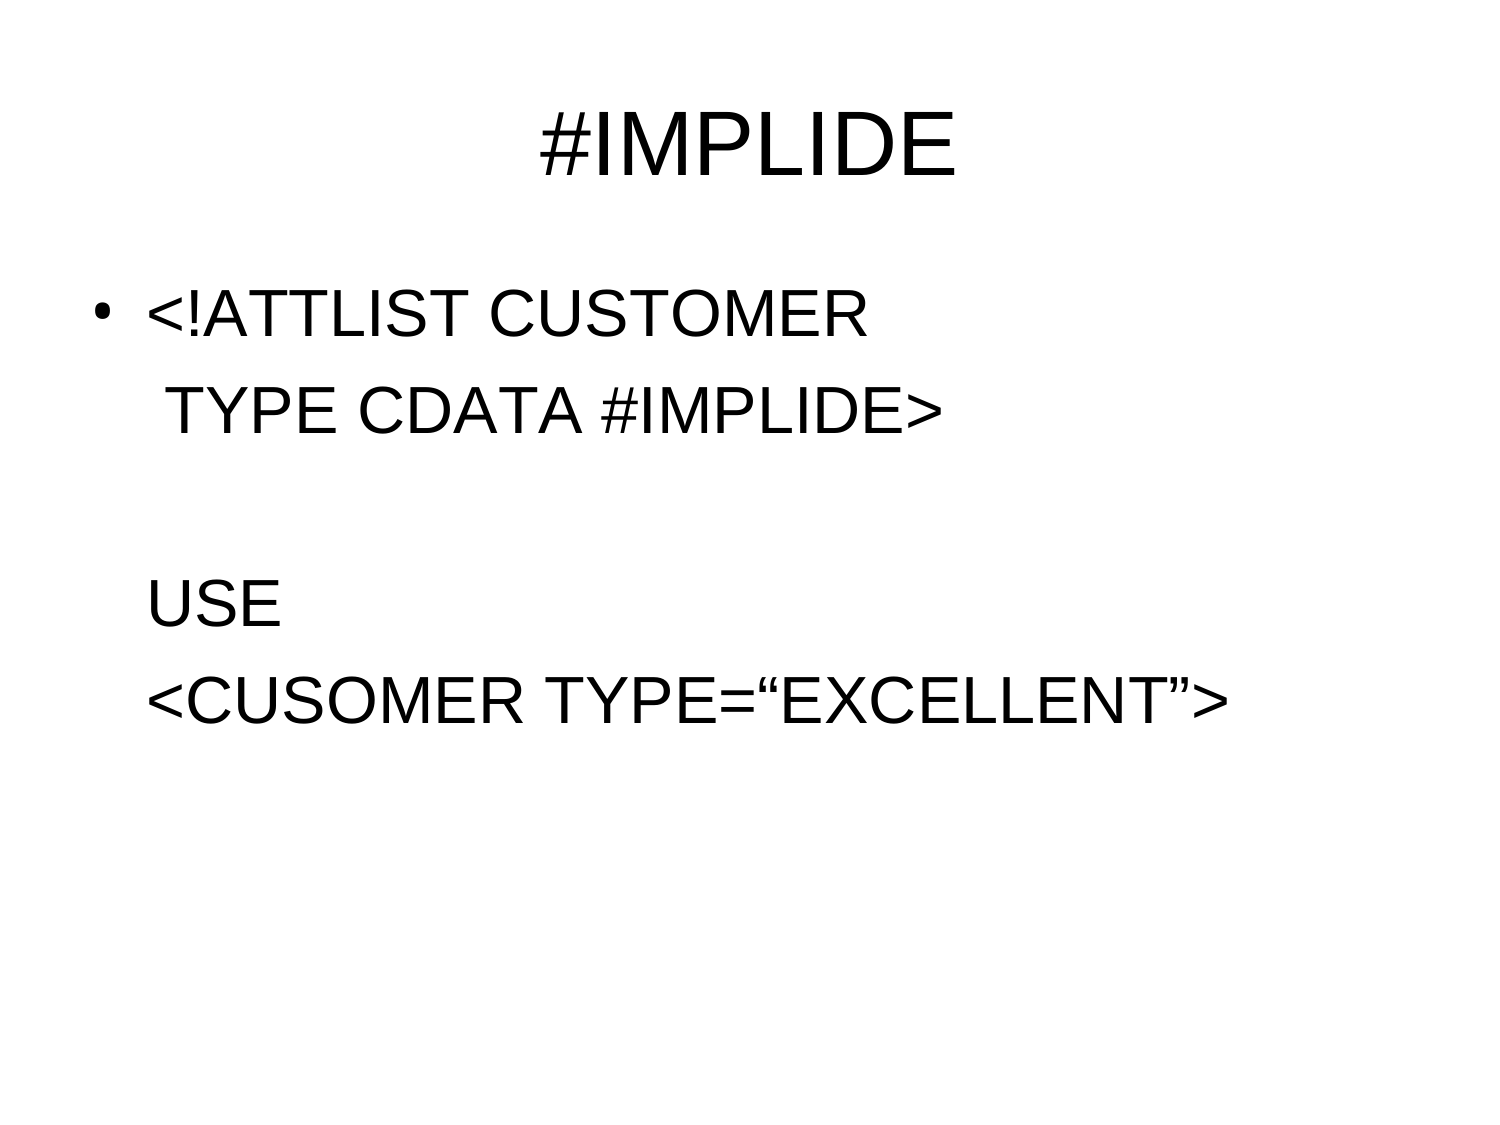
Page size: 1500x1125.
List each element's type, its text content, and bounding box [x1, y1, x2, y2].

list <!ATTLIST CUSTOMER TYPE CDATA #IMPLIDE> USE <CUSOMER TYPE=“EXCELLENT”> [75, 262, 1426, 1005]
title #IMPLIDE [75, 45, 1426, 233]
